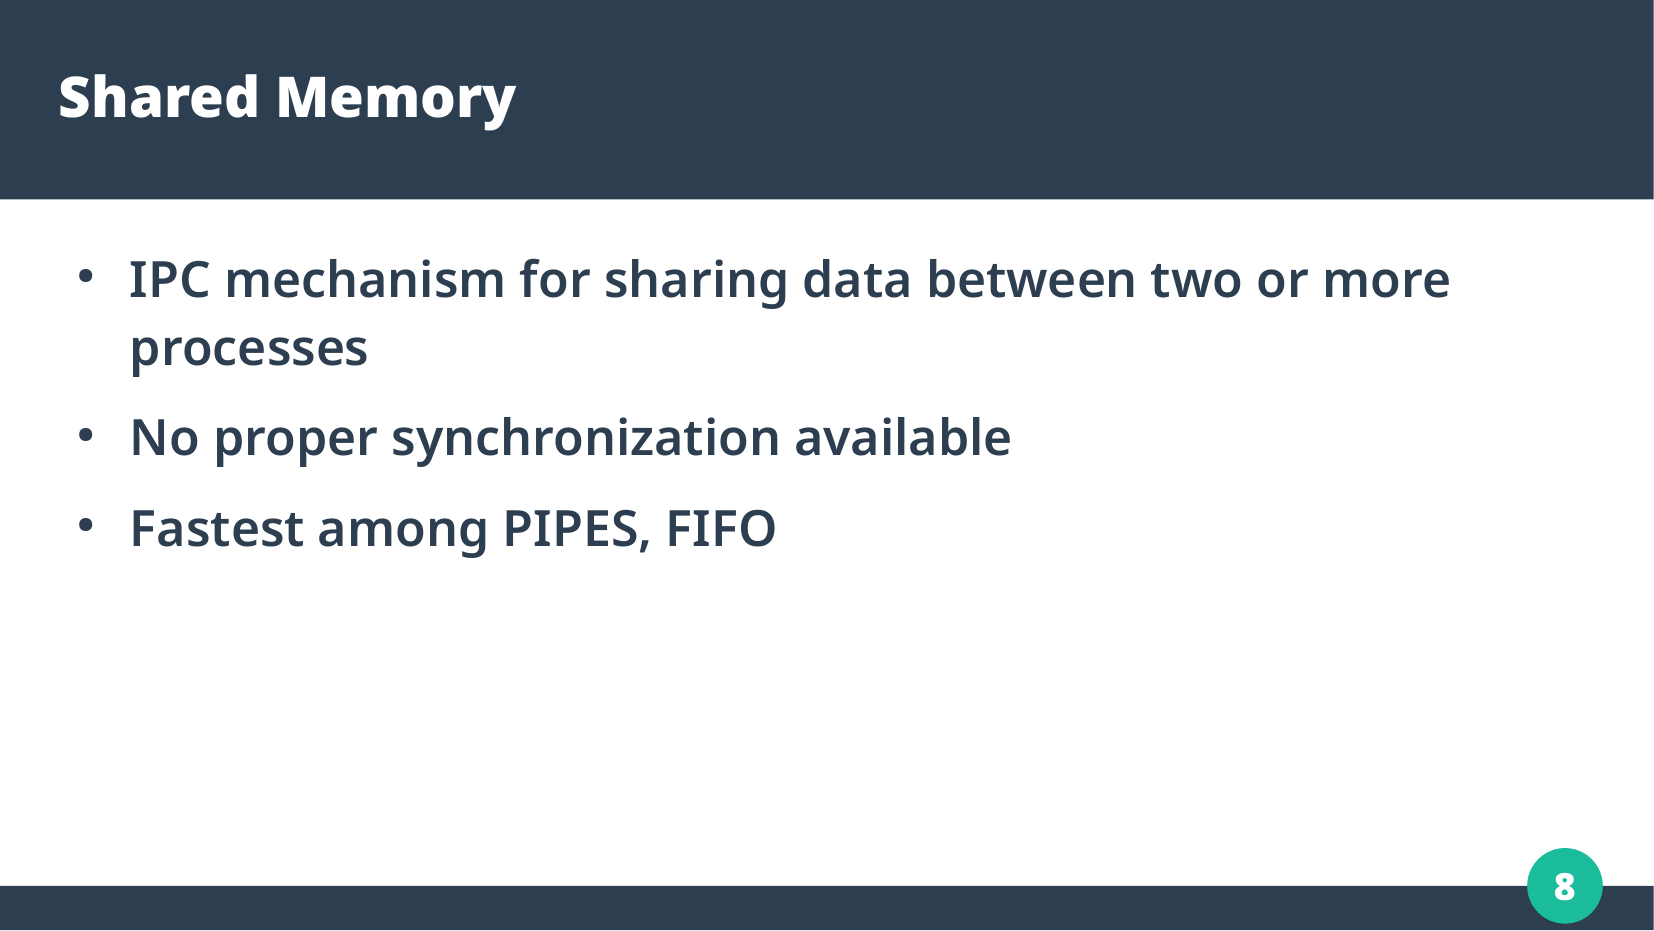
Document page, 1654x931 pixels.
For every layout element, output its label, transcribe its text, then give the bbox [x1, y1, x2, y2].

title Shared Memory [59, 37, 1595, 155]
list IPC mechanism for sharing data between two or more processes No proper synchronization available Fastest among PIPES, FIFO [59, 243, 1595, 864]
